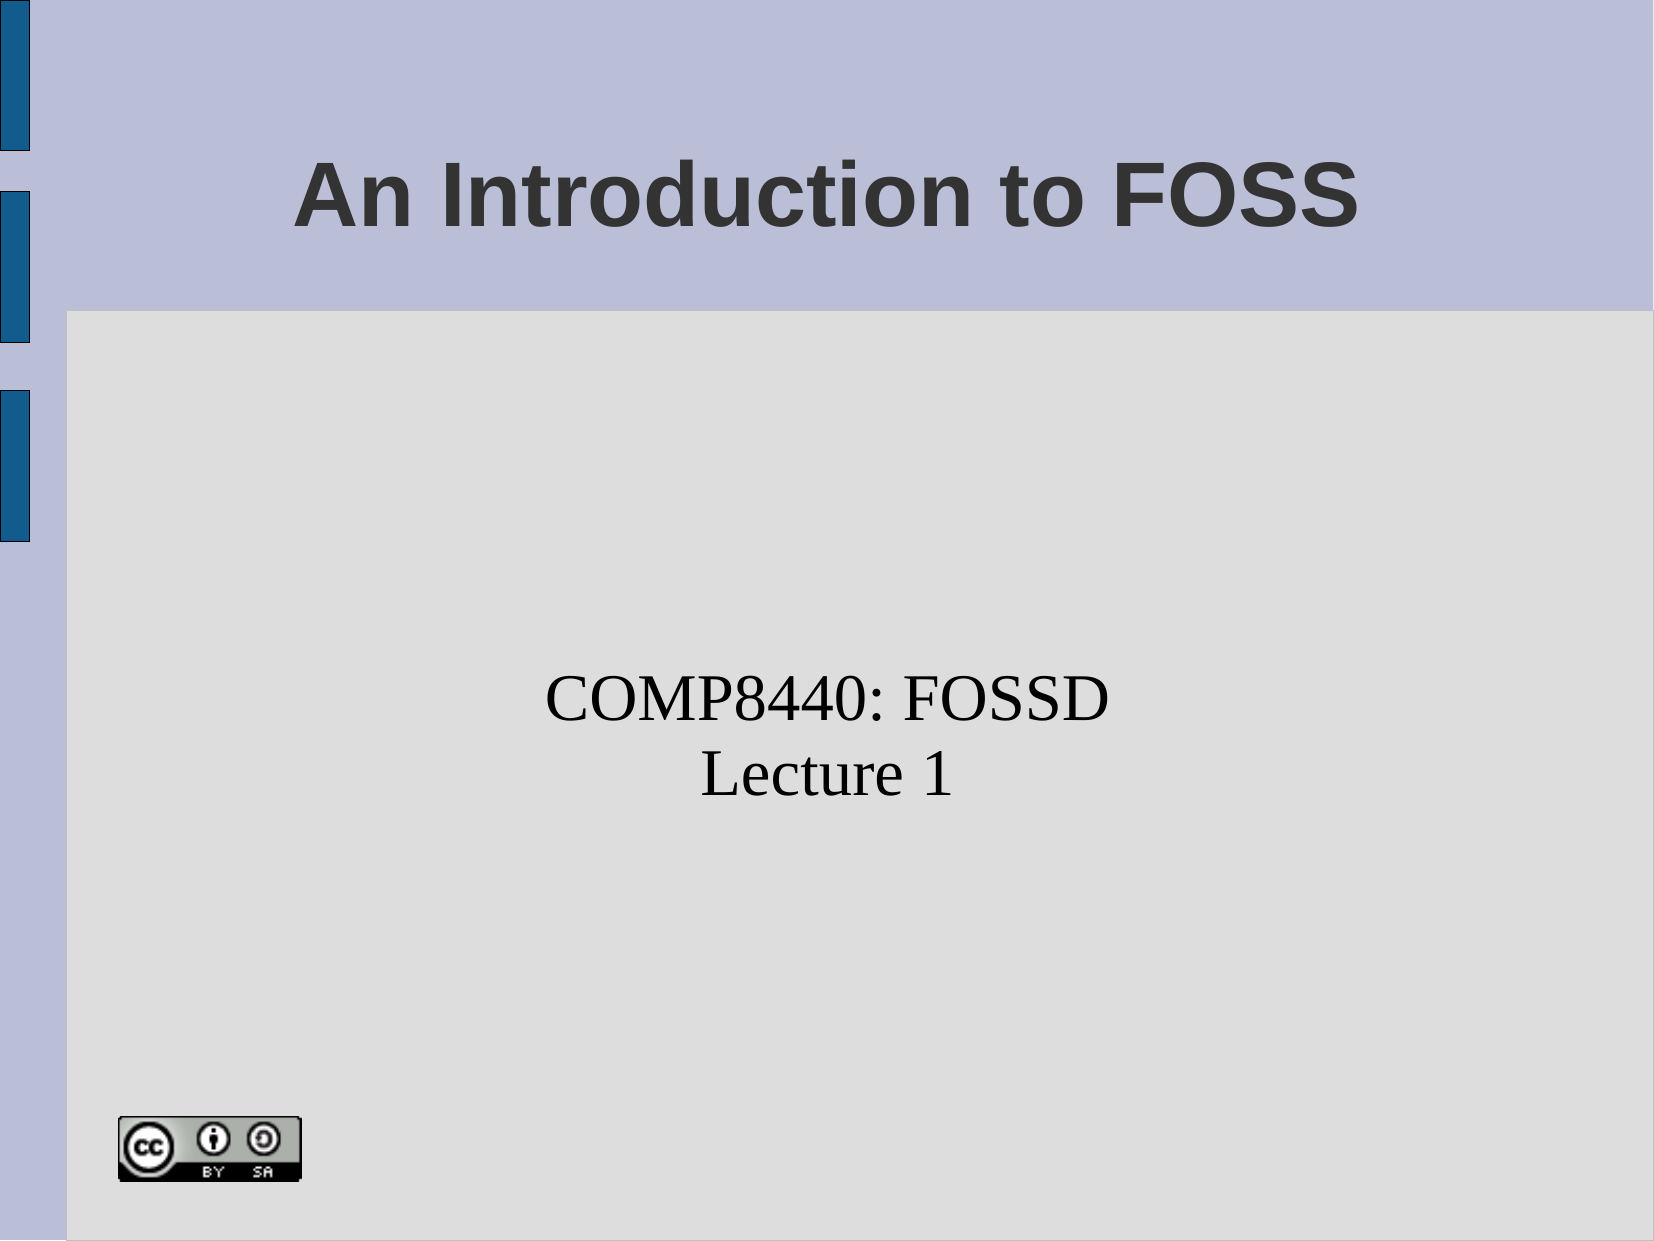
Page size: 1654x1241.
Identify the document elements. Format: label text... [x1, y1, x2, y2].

subtitle COMP8440: FOSSD Lecture 1 [121, 352, 1534, 1119]
picture [118, 1116, 302, 1182]
title An Introduction to FOSS [121, 91, 1534, 299]
